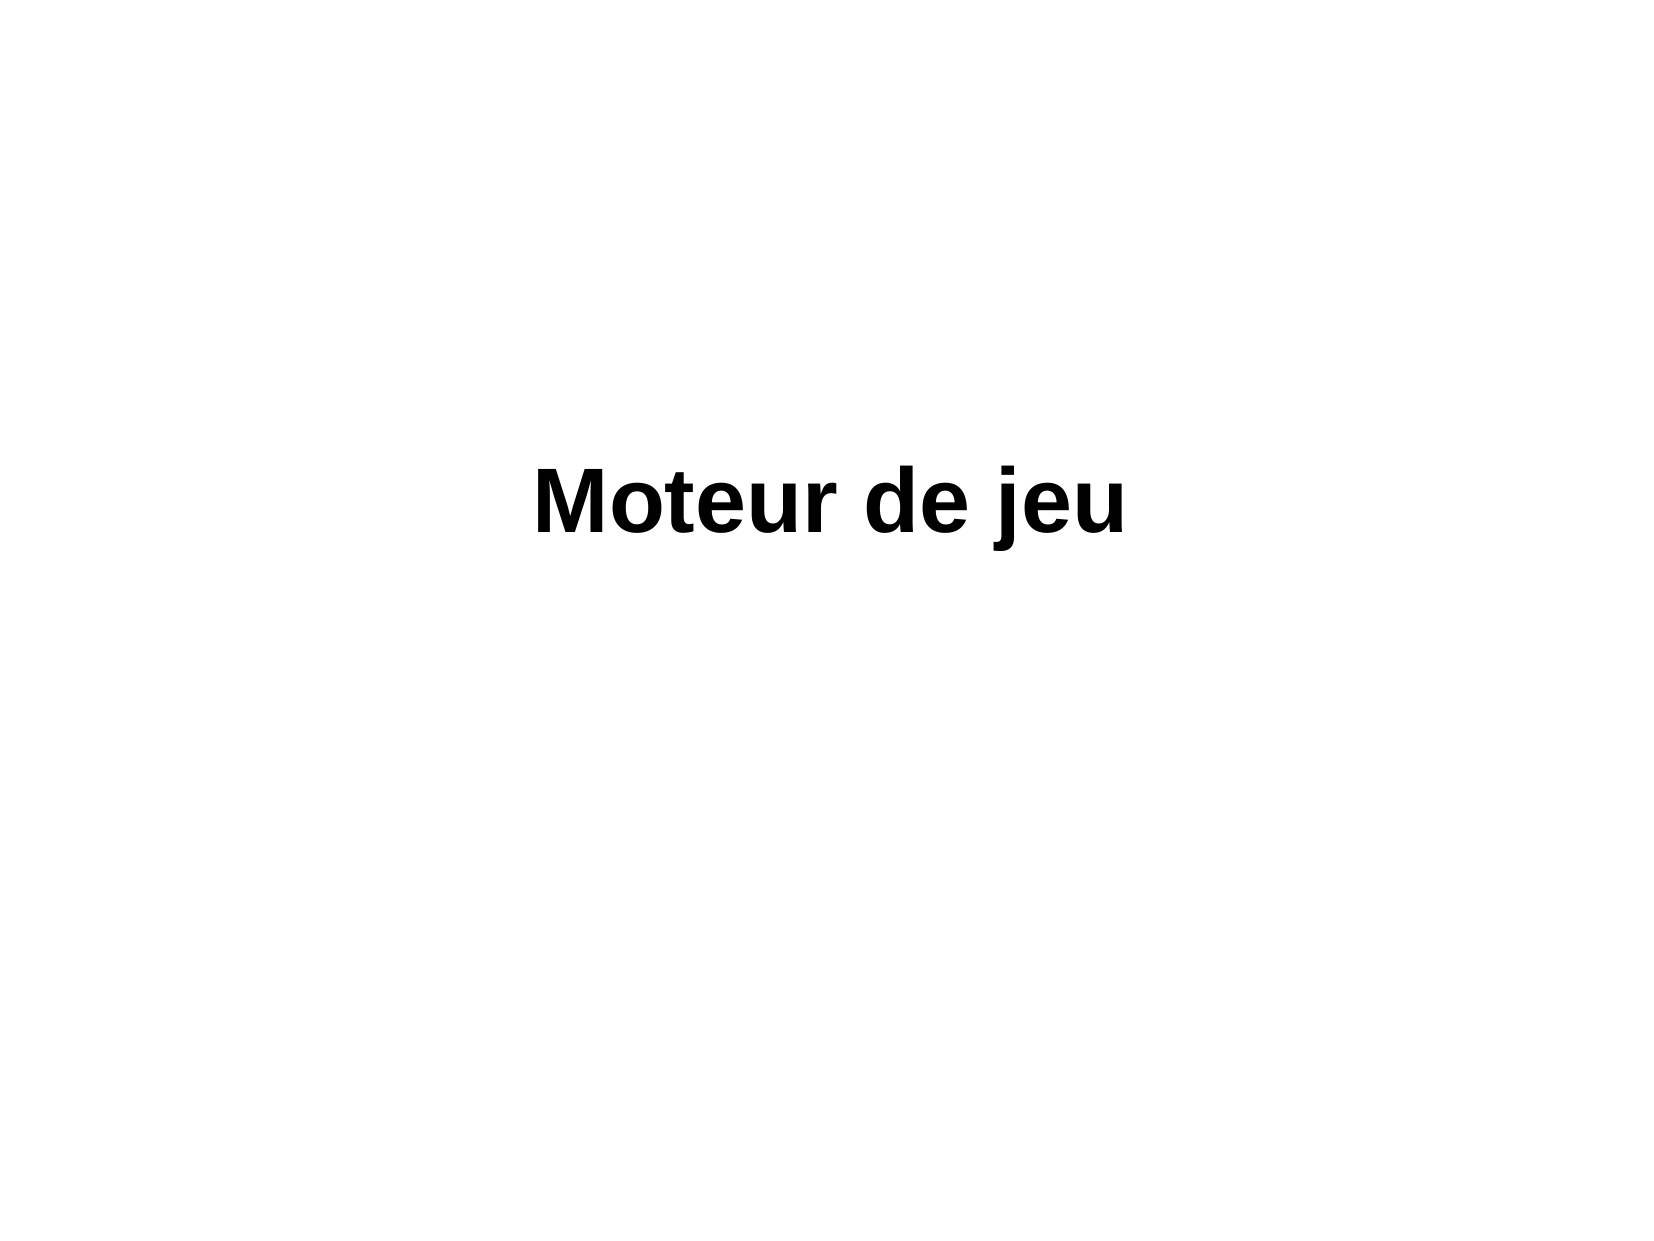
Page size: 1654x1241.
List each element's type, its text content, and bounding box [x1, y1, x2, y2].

title Moteur de jeu [86, 345, 1576, 658]
